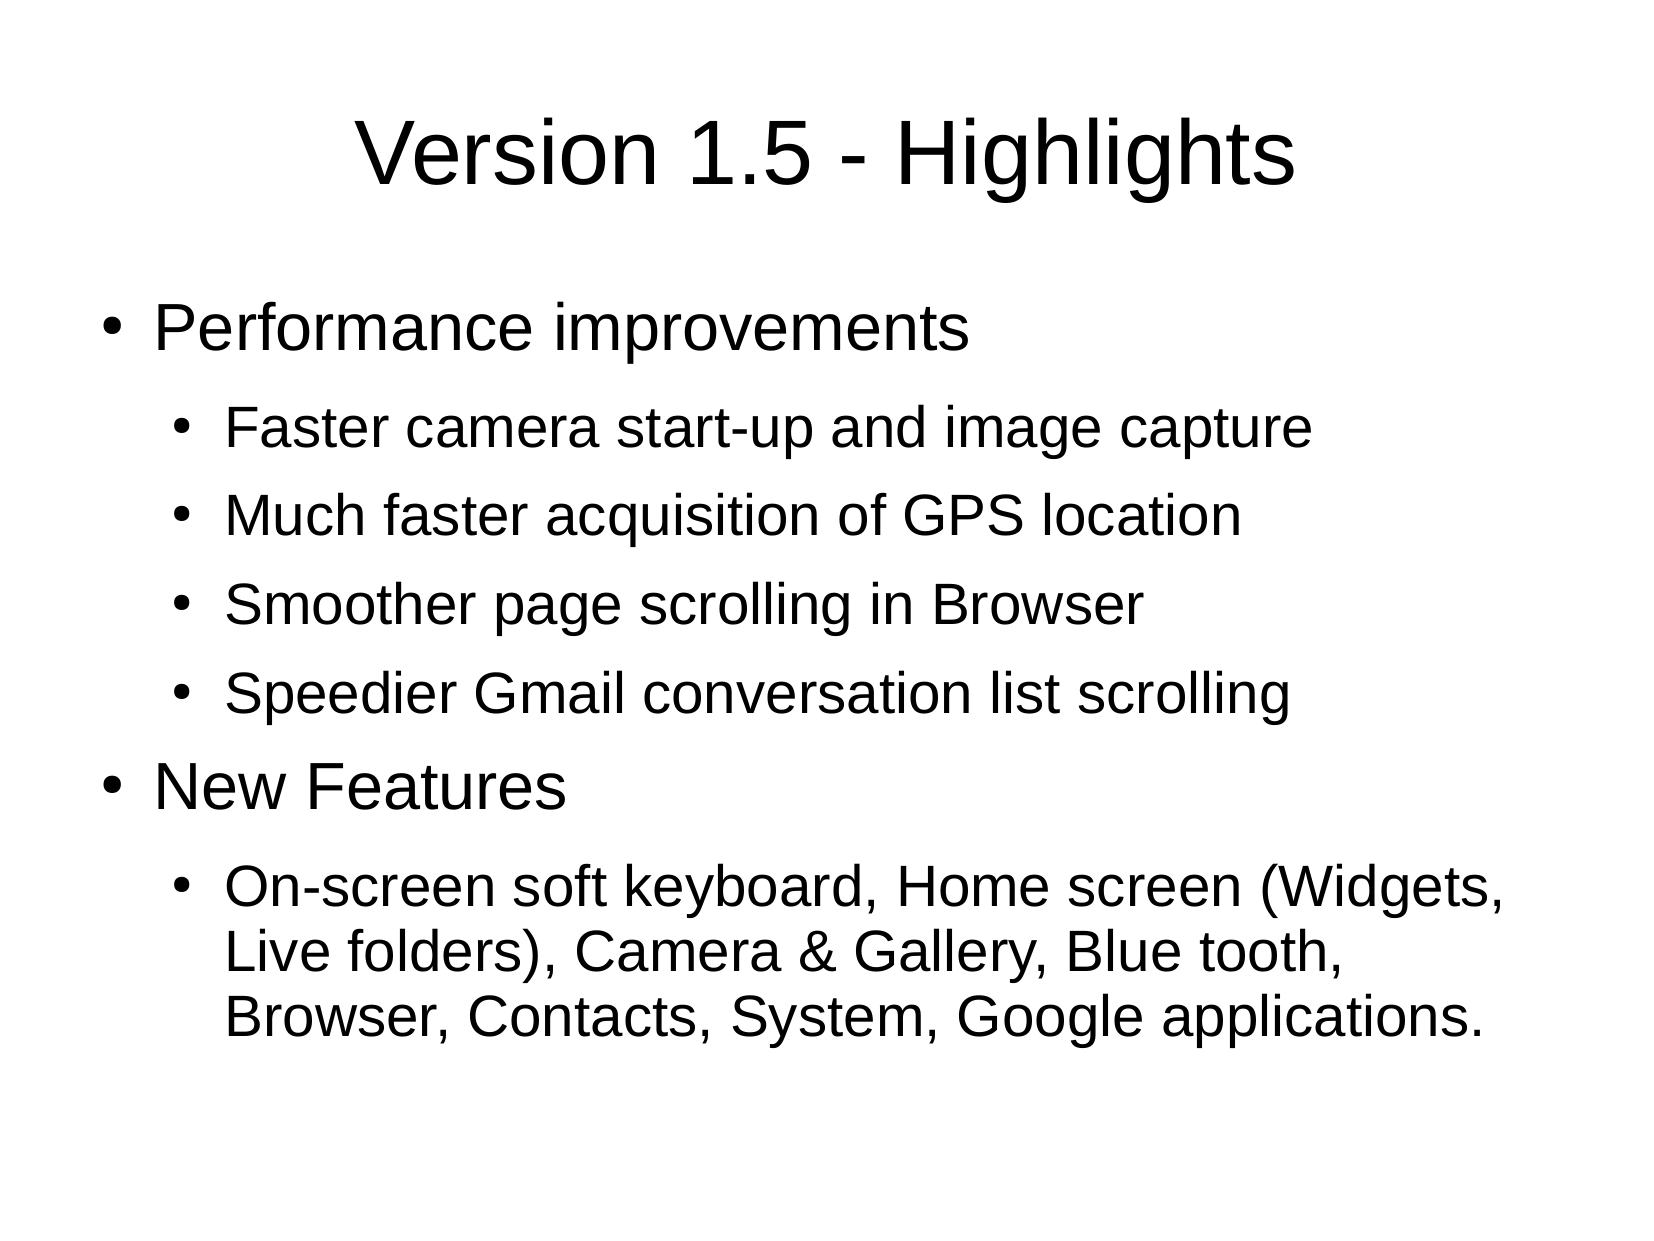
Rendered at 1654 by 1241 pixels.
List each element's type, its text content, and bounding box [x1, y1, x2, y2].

title Version 1.5 - Highlights [82, 49, 1571, 257]
list Performance improvements Faster camera start-up and image capture Much faster acquisition of GPS location Smoother page scrolling in Browser Speedier Gmail conversation list scrolling New Features On-screen soft keyboard, Home screen (Widgets, Live folders), Camera & Gallery, Blue tooth, Browser, Contacts, System, Google applications. [82, 290, 1571, 1109]
